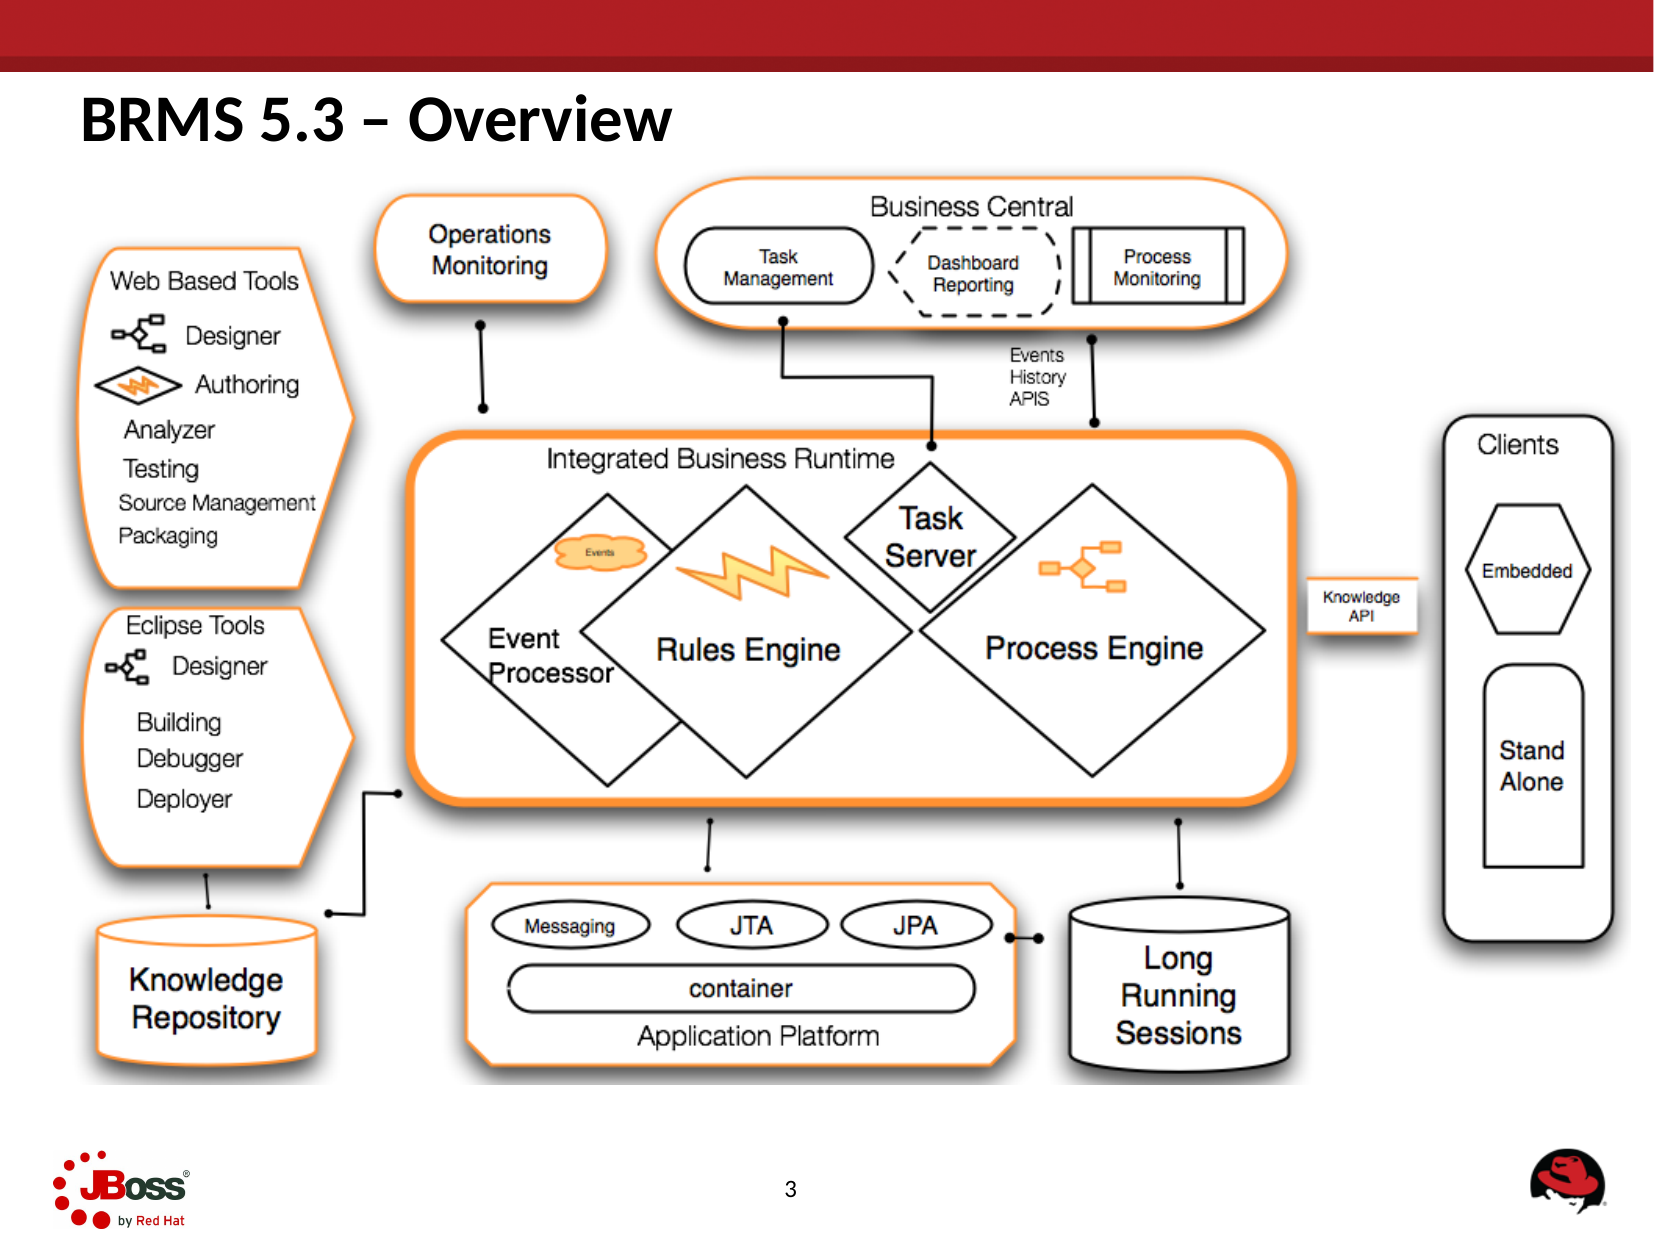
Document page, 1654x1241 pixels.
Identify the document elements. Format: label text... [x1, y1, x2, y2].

picture [53, 1150, 190, 1229]
picture [1529, 1146, 1613, 1224]
picture [0, 0, 1654, 72]
picture [42, 165, 1631, 1085]
title BRMS 5.3 – Overview [80, 78, 1569, 160]
